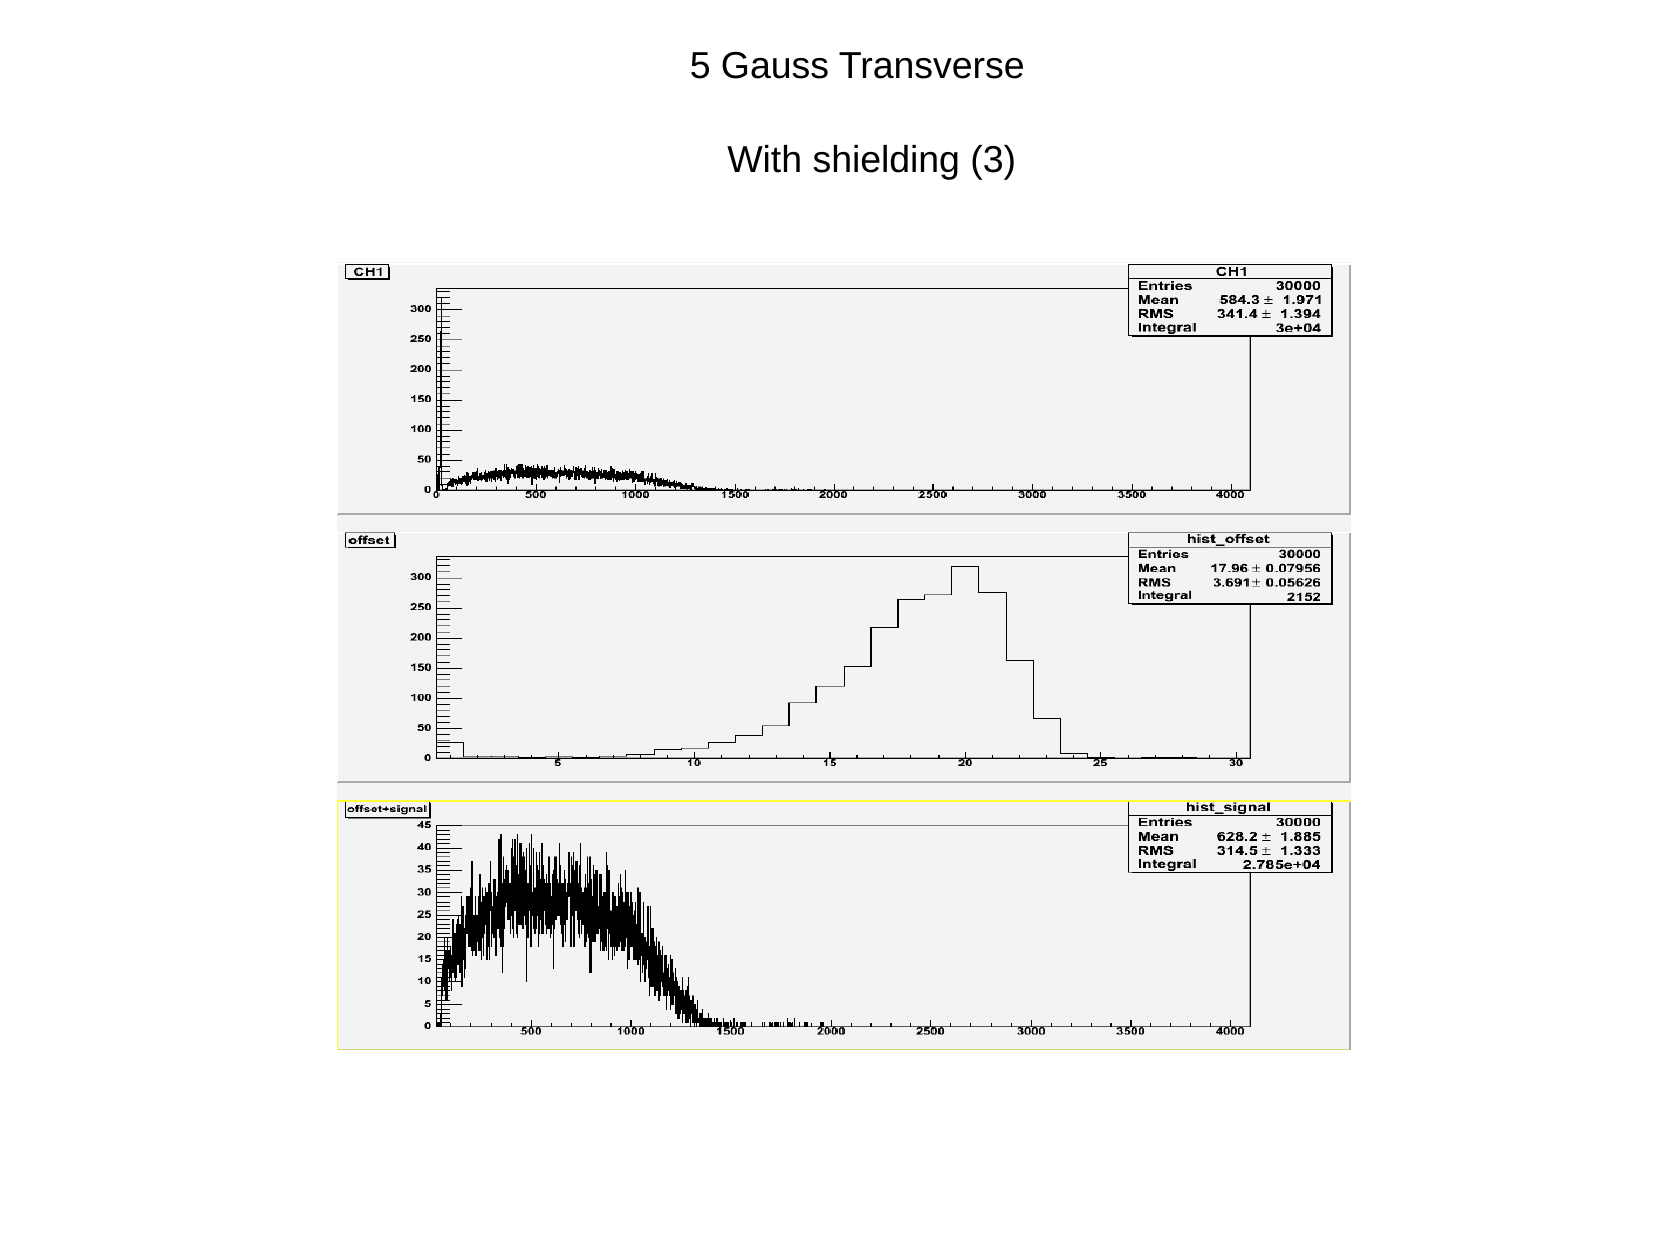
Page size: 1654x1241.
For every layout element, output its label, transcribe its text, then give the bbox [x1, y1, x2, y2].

text_box With shielding (3) [712, 130, 1051, 188]
text_box 5 Gauss Transverse [675, 37, 1126, 95]
picture [337, 262, 1351, 1050]
